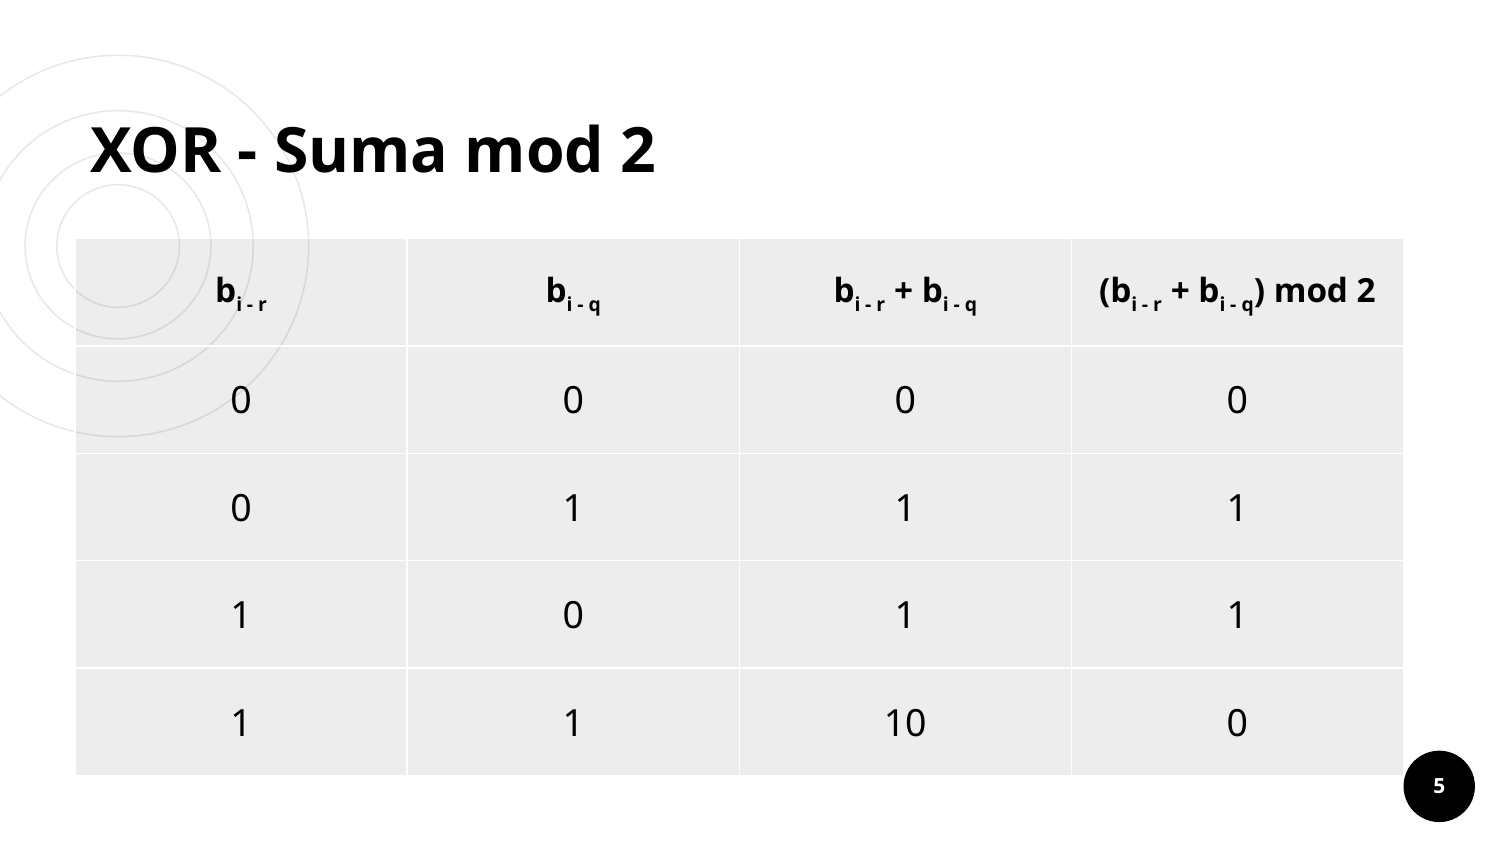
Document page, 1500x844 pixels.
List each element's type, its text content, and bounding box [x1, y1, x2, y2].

table_cell 0 [1072, 669, 1403, 775]
table_cell 1 [1072, 561, 1403, 667]
table_cell 1 [408, 454, 739, 560]
table_cell 0 [740, 347, 1071, 453]
table_cell 1 [76, 669, 406, 775]
table_header (bi - r + bi - q) mod 2 [1072, 239, 1403, 345]
table_cell 0 [1072, 347, 1403, 453]
table_header bi - r + bi - q [740, 239, 1071, 345]
table_cell 0 [76, 347, 406, 453]
table_header bi - r [76, 239, 406, 345]
table_cell 1 [76, 561, 406, 667]
table_cell 10 [740, 669, 1071, 775]
table_header bi - q [408, 239, 739, 345]
title XOR - Suma mod 2 [75, 87, 932, 200]
table_cell 1 [740, 561, 1071, 667]
slide_number 1 [1403, 750, 1475, 823]
table_cell 1 [740, 454, 1071, 560]
table_cell 0 [76, 454, 406, 560]
table_cell 1 [408, 669, 739, 775]
table_cell 1 [1072, 454, 1403, 560]
table_cell 0 [408, 561, 739, 667]
table_cell 0 [408, 347, 739, 453]
